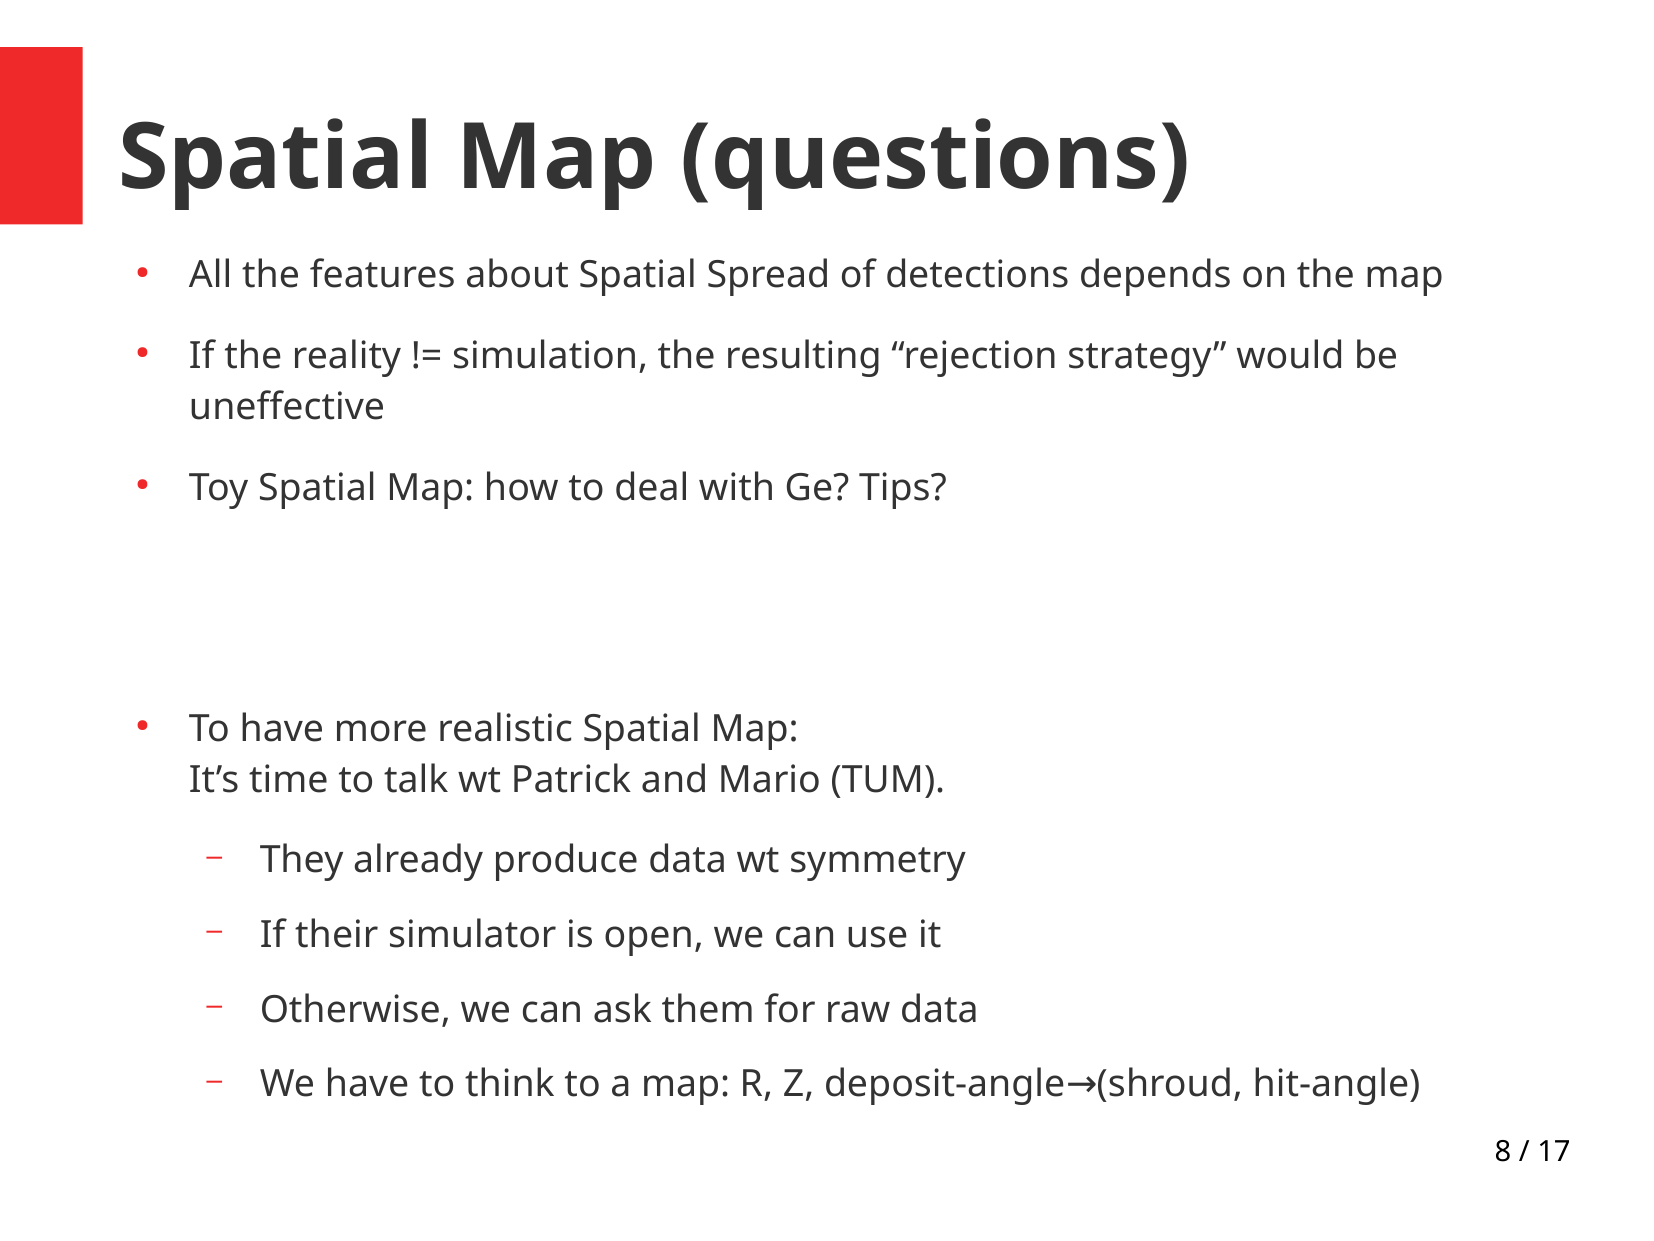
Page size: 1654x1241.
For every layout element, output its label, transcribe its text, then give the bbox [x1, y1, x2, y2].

title Spatial Map (questions) [118, 49, 1571, 257]
list All the features about Spatial Spread of detections depends on the map If the reality != simulation, the resulting “rejection strategy” would be uneffective Toy Spatial Map: how to deal with Ge? Tips? To have more realistic Spatial Map: It’s time to talk wt Patrick and Mario (TUM). They already produce data wt symmetry If their simulator is open, we can use it Otherwise, we can ask them for raw data We have to think to a map: R, Z, deposit-angle→(shroud, hit-angle) [118, 248, 1536, 1123]
